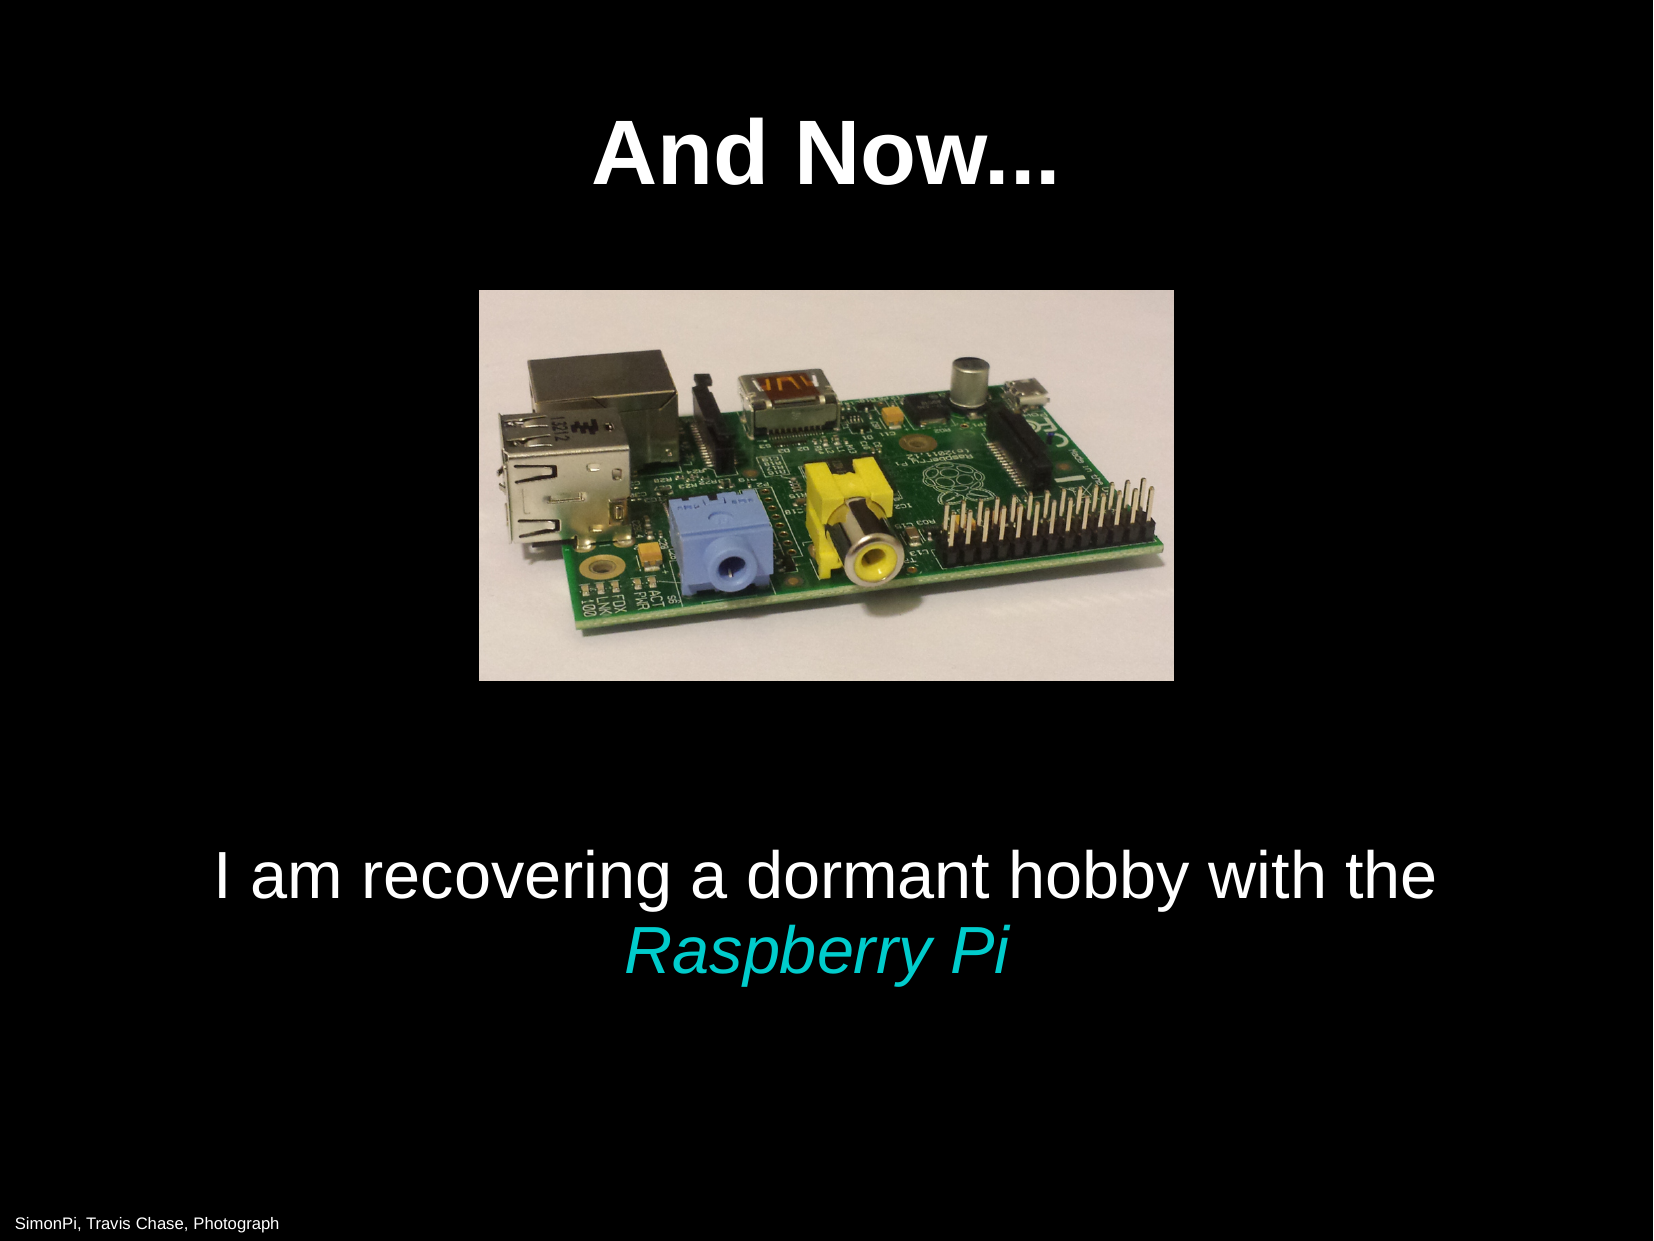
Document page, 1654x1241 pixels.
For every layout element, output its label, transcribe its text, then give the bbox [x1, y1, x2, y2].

title And Now... [82, 49, 1571, 257]
list I am recovering a dormant hobby with the Raspberry Pi [82, 717, 1571, 1109]
text_box SimonPi, Travis Chase, Photograph [0, 1206, 296, 1241]
picture [479, 290, 1174, 681]
